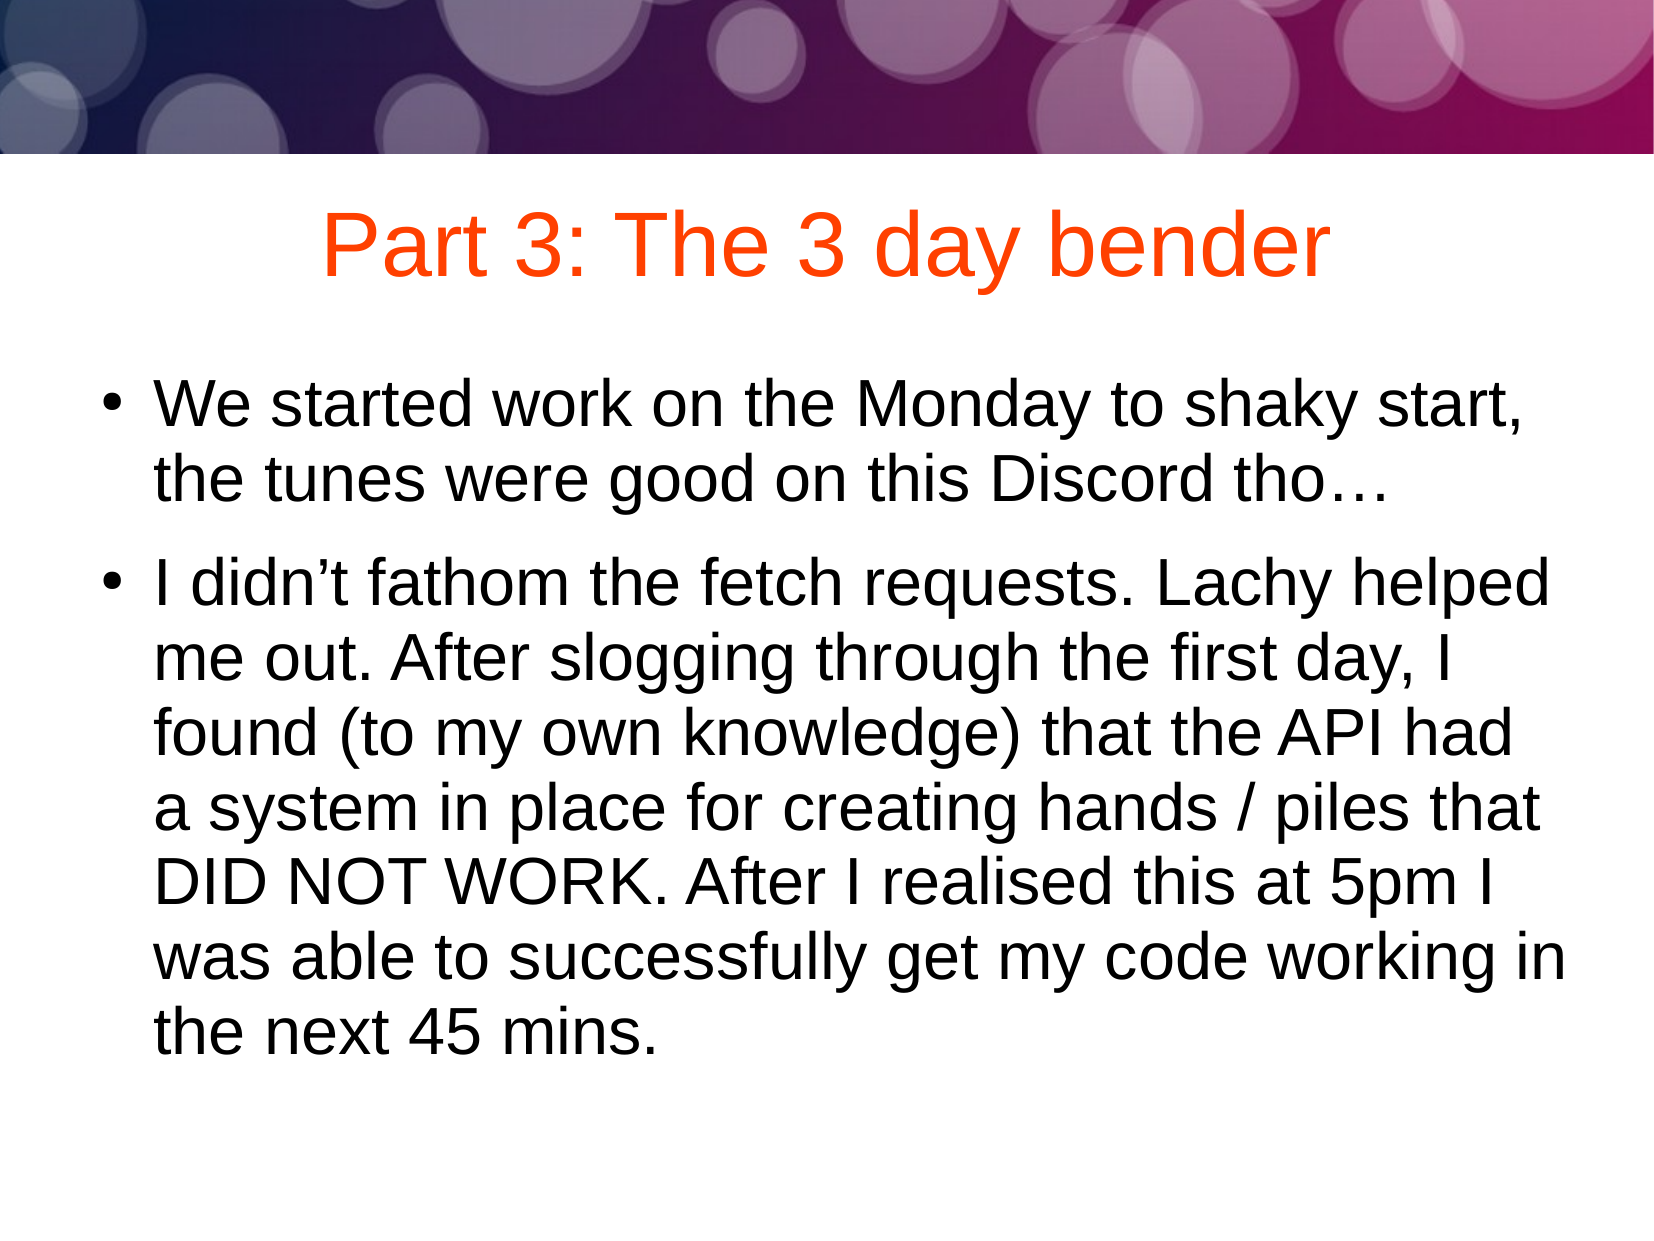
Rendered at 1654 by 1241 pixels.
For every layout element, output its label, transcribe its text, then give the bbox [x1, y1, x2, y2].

list We started work on the Monday to shaky start, the tunes were good on this Discord tho… I didn’t fathom the fetch requests. Lachy helped me out. After slogging through the first day, I found (to my own knowledge) that the API had a system in place for creating hands / piles that DID NOT WORK. After I realised this at 5pm I was able to successfully get my code working in the next 45 mins. [82, 366, 1571, 1087]
title Part 3: The 3 day bender [82, 159, 1571, 331]
picture [0, 0, 1654, 154]
